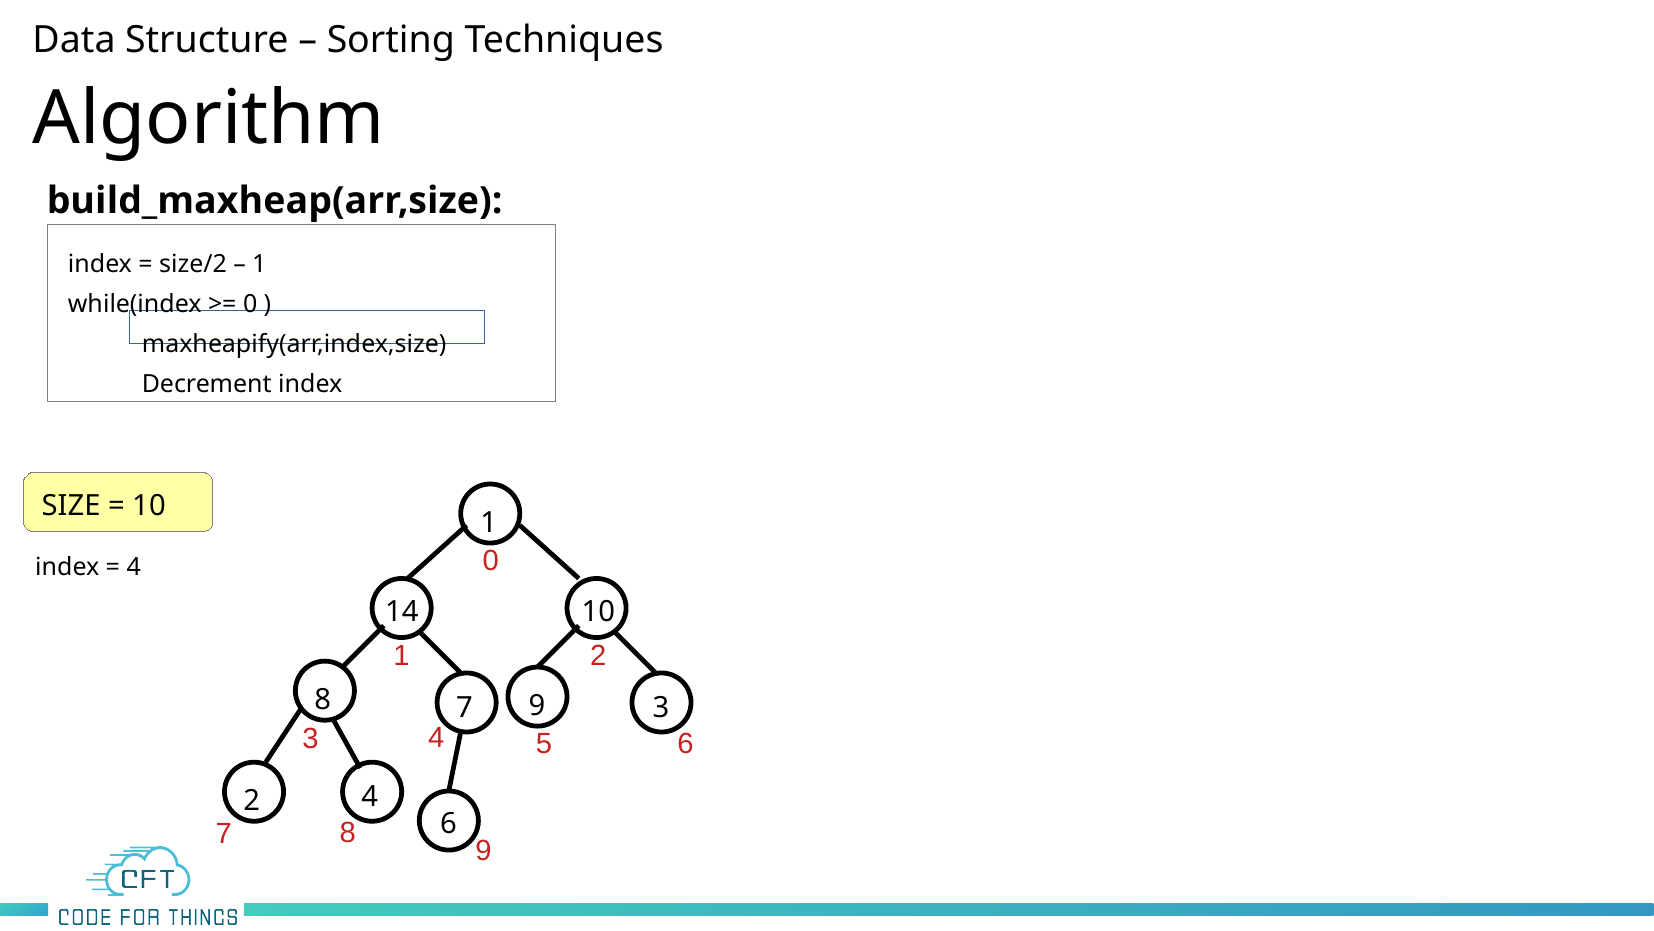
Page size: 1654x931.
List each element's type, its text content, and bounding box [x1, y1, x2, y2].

text_box 1 [378, 631, 425, 680]
text_box 6 [662, 719, 709, 768]
text_box SIZE = 10 [26, 476, 207, 526]
text_box [395, 773, 402, 811]
text_box 8 [299, 671, 348, 721]
title Data Structure – Sorting Techniques Algorithm [32, 12, 1184, 166]
text_box [562, 680, 568, 714]
text_box [47, 224, 556, 402]
text_box 7 [441, 678, 490, 728]
text_box [474, 805, 479, 837]
text_box 3 [287, 714, 334, 763]
text_box 0 [467, 536, 514, 585]
text_box [224, 777, 228, 806]
text_box 4 [346, 768, 395, 818]
text_box [419, 803, 425, 838]
text_box [582, 578, 611, 582]
text_box 3 [287, 714, 293, 724]
text_box 2 [575, 631, 622, 680]
text_box 10 [566, 582, 634, 632]
text_box 1 [458, 493, 525, 544]
text_box 14 [370, 582, 438, 632]
text_box [646, 728, 662, 733]
text_box index = 4 [0, 541, 186, 591]
text_box 4 [413, 713, 460, 762]
text_box 3 [637, 678, 686, 728]
text_box [468, 483, 512, 493]
text_box 9 [460, 826, 507, 875]
text_box [387, 578, 416, 582]
text_box [490, 684, 497, 721]
text_box [23, 472, 213, 532]
text_box [232, 762, 276, 772]
text_box index = size/2 – 1 while(index >= 0 ) maxheapify(arr,index,size) Decrement index [53, 238, 508, 402]
text_box 7 [200, 809, 247, 857]
text_box [362, 762, 390, 768]
text_box 9 [513, 677, 562, 727]
text_box [371, 818, 386, 822]
text_box 6 [425, 795, 474, 845]
text_box [437, 687, 441, 713]
text_box [433, 791, 464, 795]
picture [59, 846, 237, 925]
text_box [460, 728, 482, 733]
text_box [295, 676, 299, 705]
text_box [348, 672, 355, 710]
text_box [515, 667, 560, 677]
text_box 5 [521, 719, 567, 768]
text_box 2 [228, 772, 277, 822]
text_box [302, 661, 347, 671]
text_box [645, 672, 678, 678]
text_box [450, 672, 484, 678]
text_box [342, 778, 346, 806]
text_box [631, 686, 637, 719]
text_box 8 [324, 808, 371, 857]
text_box [432, 845, 466, 851]
text_box [277, 773, 284, 811]
text_box [686, 686, 692, 719]
text_box [507, 680, 513, 714]
text_box build_maxheap(arr,size): [32, 165, 650, 225]
